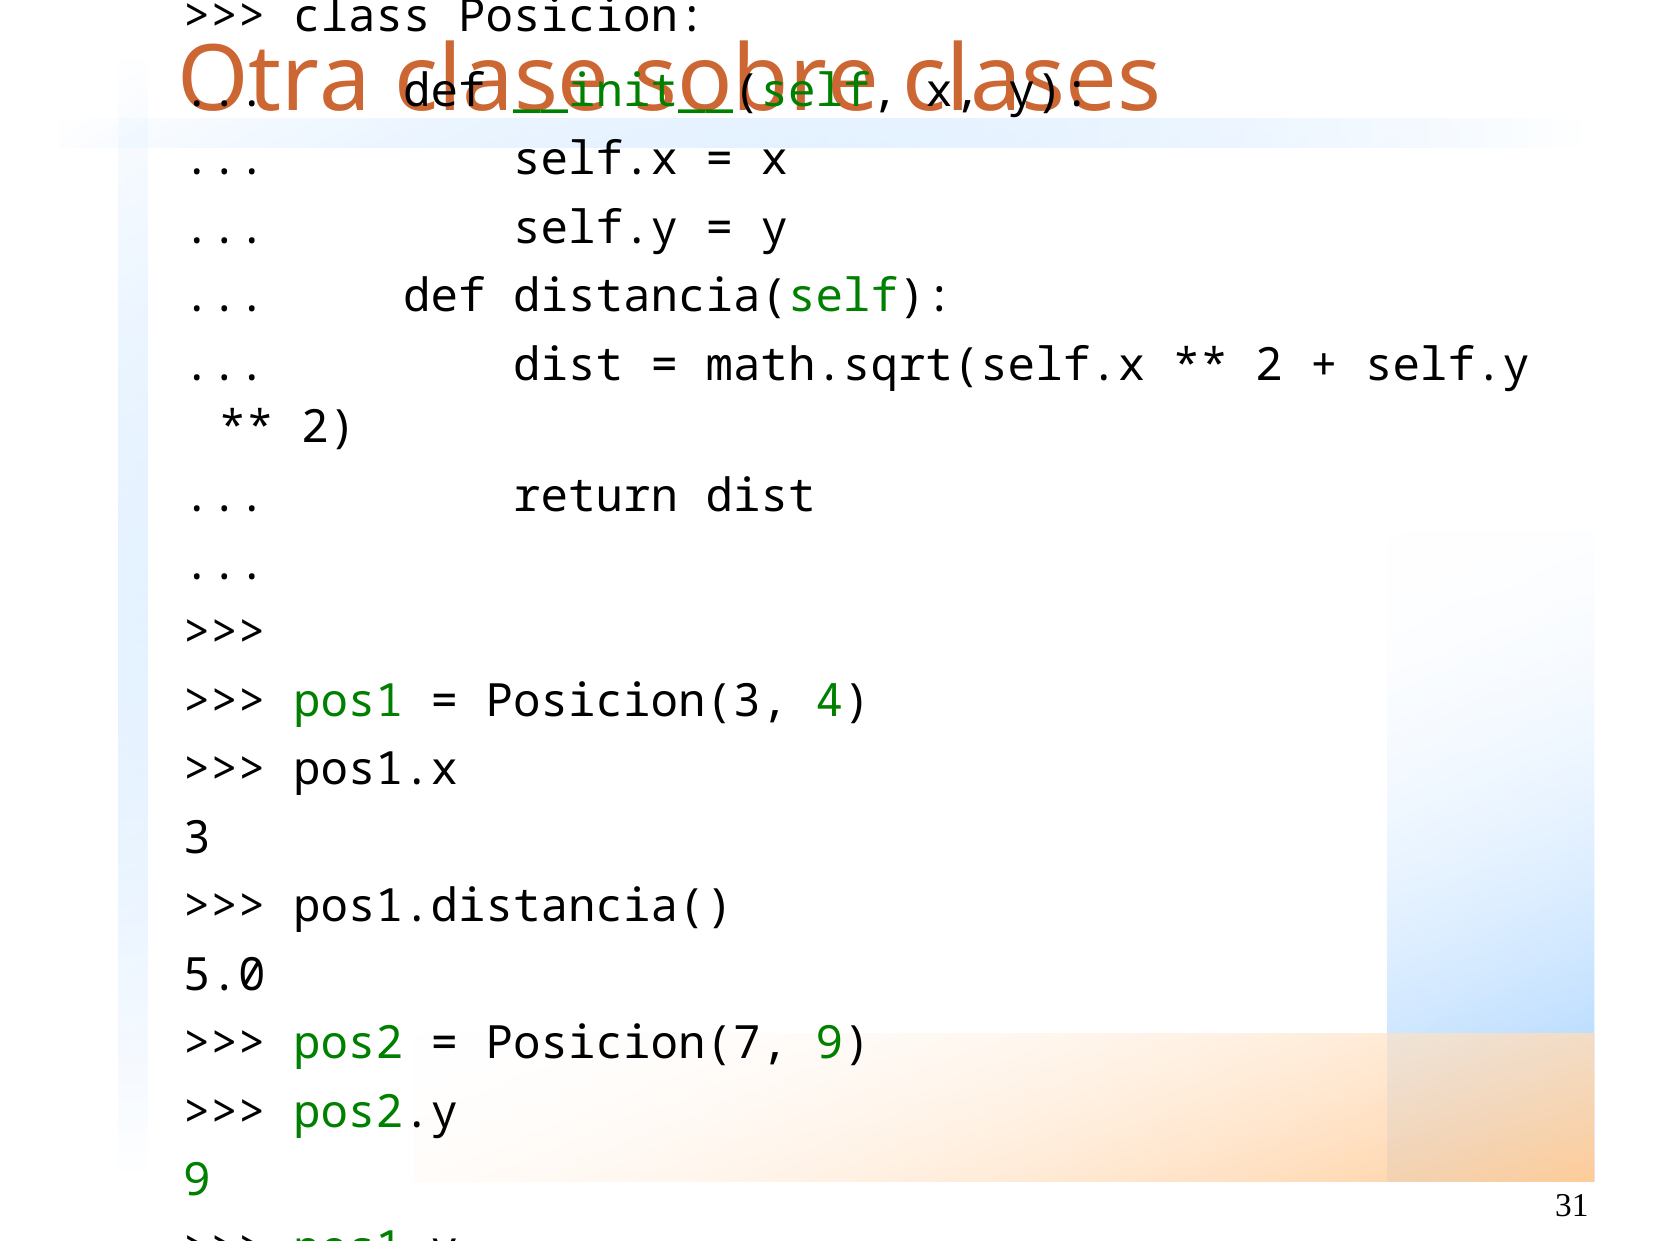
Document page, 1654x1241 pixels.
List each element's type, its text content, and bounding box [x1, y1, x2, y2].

title Otra clase sobre clases [177, 0, 1595, 147]
text_box >>> class Posicion: ... def __init__(self, x, y): ... self.x = x ... self.y = y ... def distancia(self): ... dist = math.sqrt(self.x ** 2 + self.y ** 2) ... return dist ... >>> >>> pos1 = Posicion(3, 4) >>> pos1.x 3 >>> pos1.distancia() 5.0 >>> pos2 = Posicion(7, 9) >>> pos2.y 9 >>> pos1.y 4 [147, 147, 1595, 1182]
